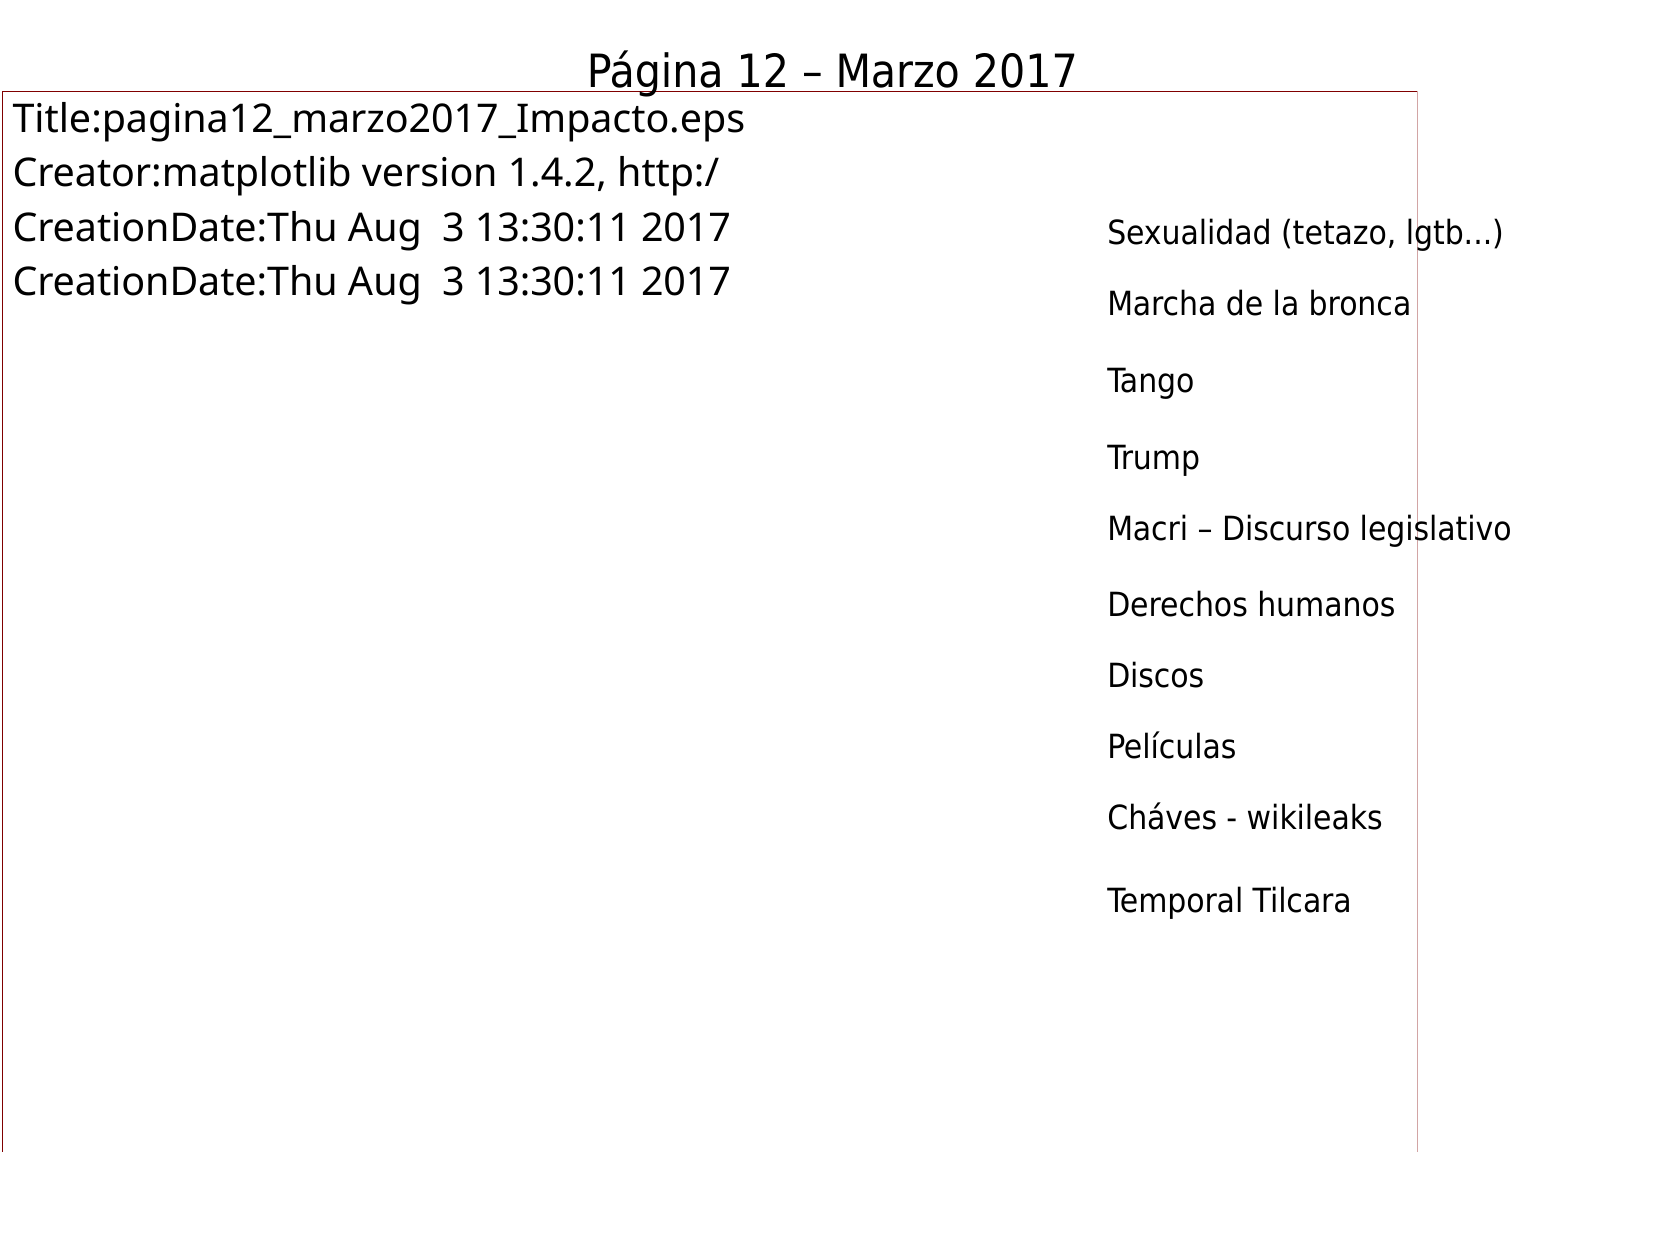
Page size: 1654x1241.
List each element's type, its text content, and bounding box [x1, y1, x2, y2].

text_box Temporal Tilcara [1092, 874, 1530, 928]
text_box Cháves - wikileaks [1092, 791, 1530, 846]
text_box Página 12 – Marzo 2017 [35, 37, 1630, 106]
text_box Derechos humanos [1092, 578, 1530, 633]
picture [0, 88, 1418, 1152]
text_box Películas [1092, 720, 1530, 775]
text_box Marcha de la bronca [1092, 277, 1530, 332]
text_box Trump [1092, 431, 1530, 485]
text_box Macri – Discurso legislativo [1092, 502, 1654, 595]
text_box Tango [1092, 354, 1530, 409]
text_box Discos [1092, 649, 1530, 704]
text_box Sexualidad (tetazo, lgtb...) [1092, 206, 1530, 261]
